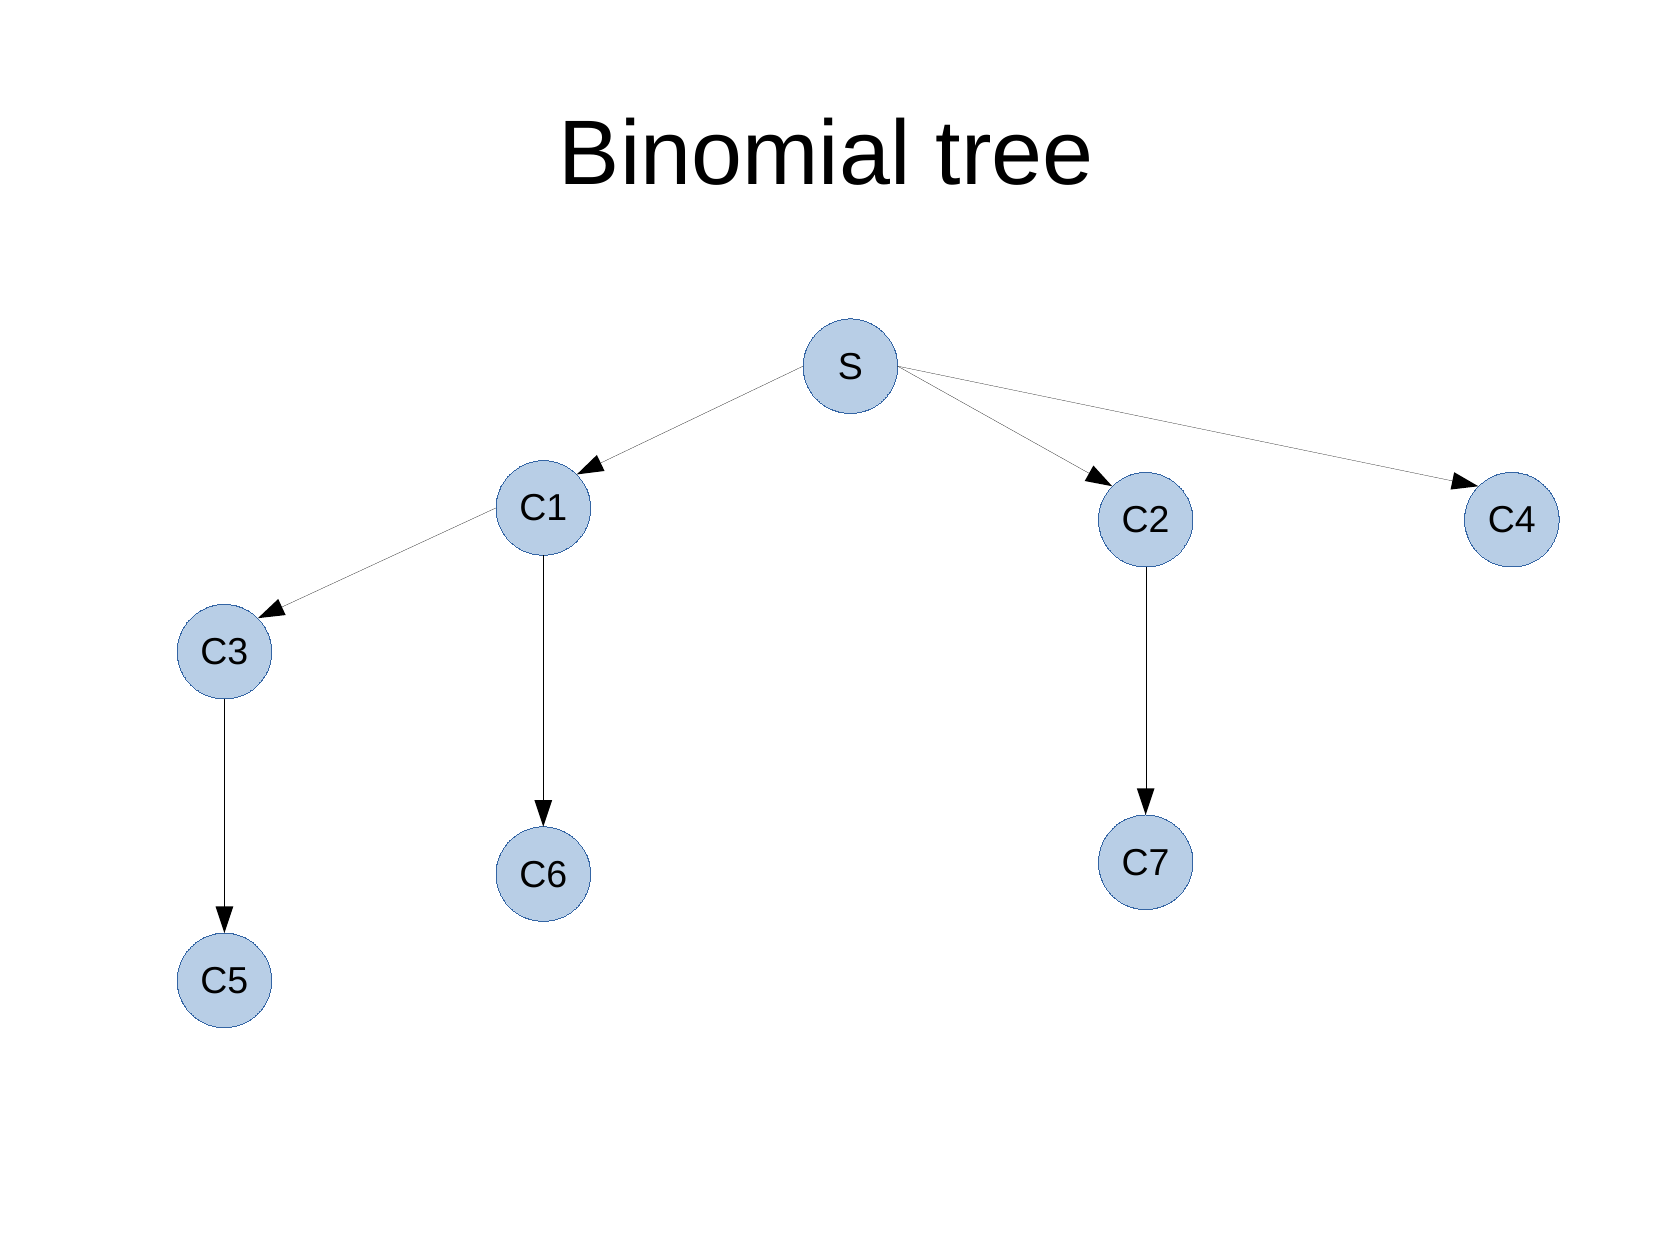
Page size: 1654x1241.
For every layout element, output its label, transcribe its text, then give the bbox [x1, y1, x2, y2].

text_box C4 [1464, 472, 1560, 567]
text_box C6 [496, 826, 591, 922]
title Binomial tree [82, 49, 1571, 257]
text_box C7 [1098, 814, 1193, 910]
text_box C5 [177, 933, 272, 1028]
text_box C1 [496, 460, 591, 556]
text_box S [803, 318, 898, 414]
text_box C2 [1098, 472, 1193, 567]
text_box C3 [177, 604, 272, 699]
